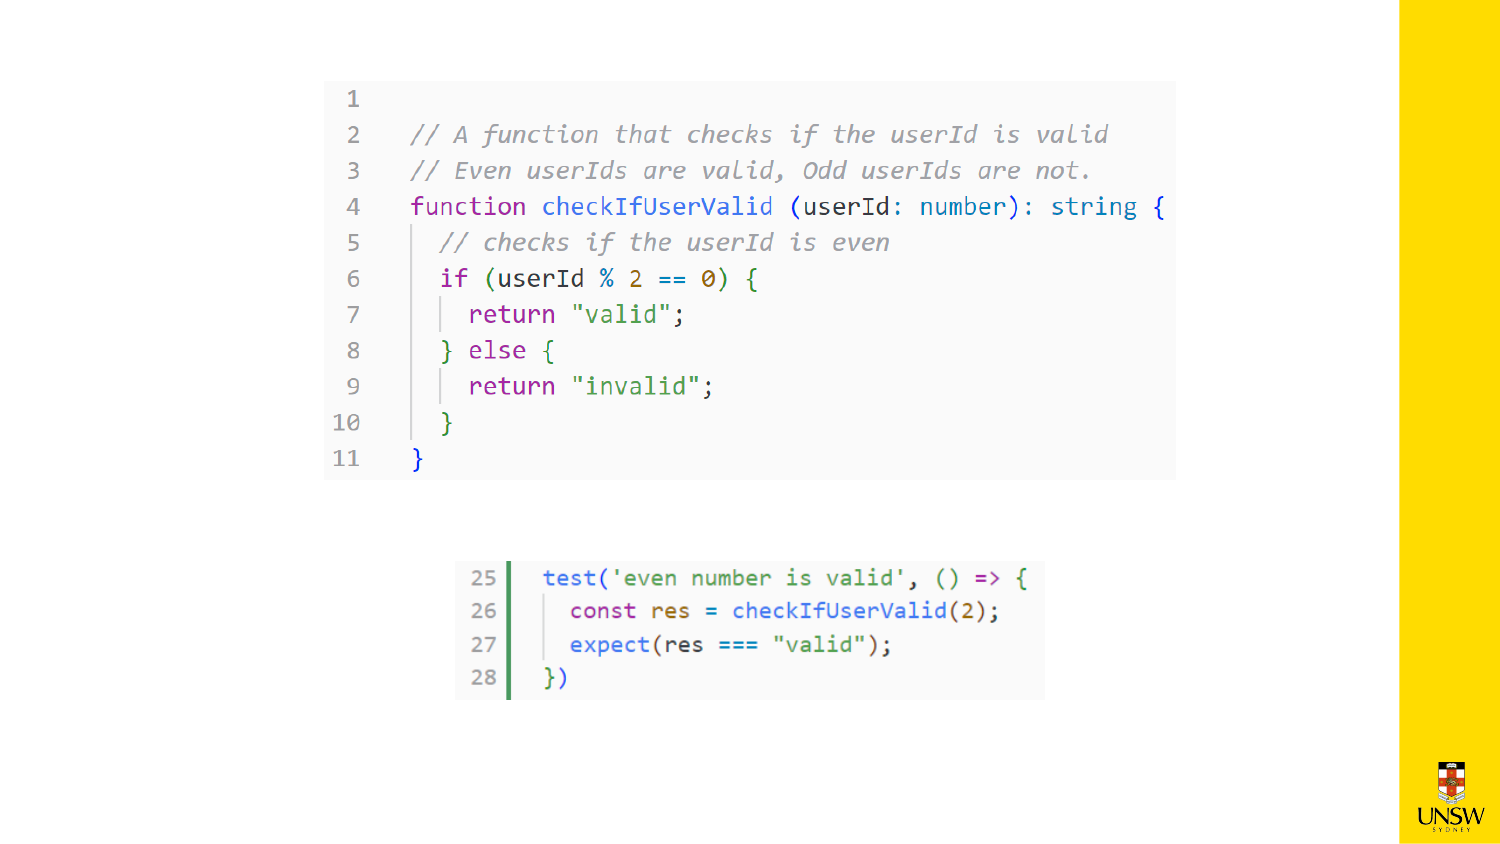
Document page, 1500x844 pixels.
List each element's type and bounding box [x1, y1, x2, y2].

picture [455, 561, 1045, 700]
picture [324, 81, 1176, 480]
picture [1418, 762, 1485, 832]
